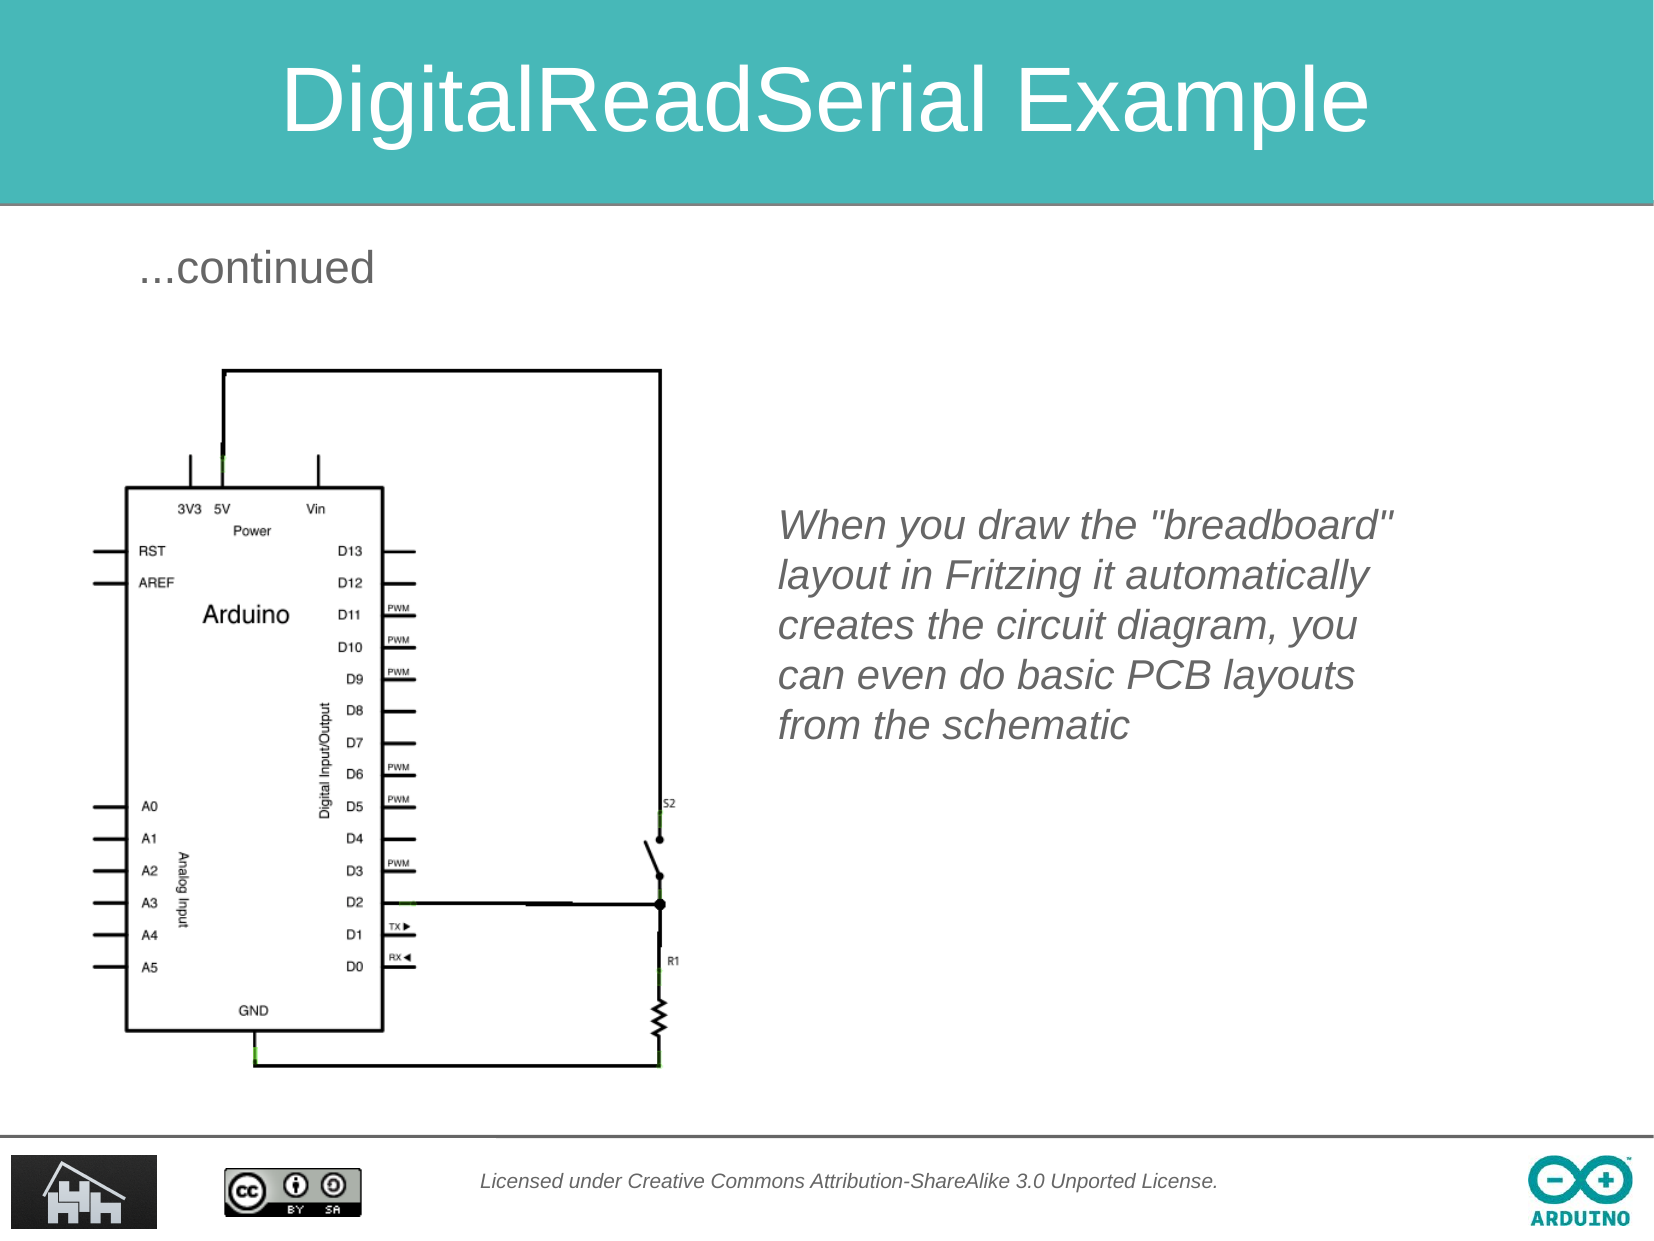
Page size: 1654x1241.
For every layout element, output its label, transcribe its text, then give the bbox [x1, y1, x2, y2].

title DigitalReadSerial Example [0, 0, 1654, 204]
picture [224, 1168, 362, 1217]
picture [1498, 1149, 1654, 1233]
picture [47, 310, 732, 1123]
picture [11, 1155, 157, 1229]
text_box When you draw the "breadboard" layout in Fritzing it automatically creates the circuit diagram, you can even do basic PCB layouts from the schematic [763, 482, 1437, 867]
text_box ...continued [123, 222, 1409, 309]
